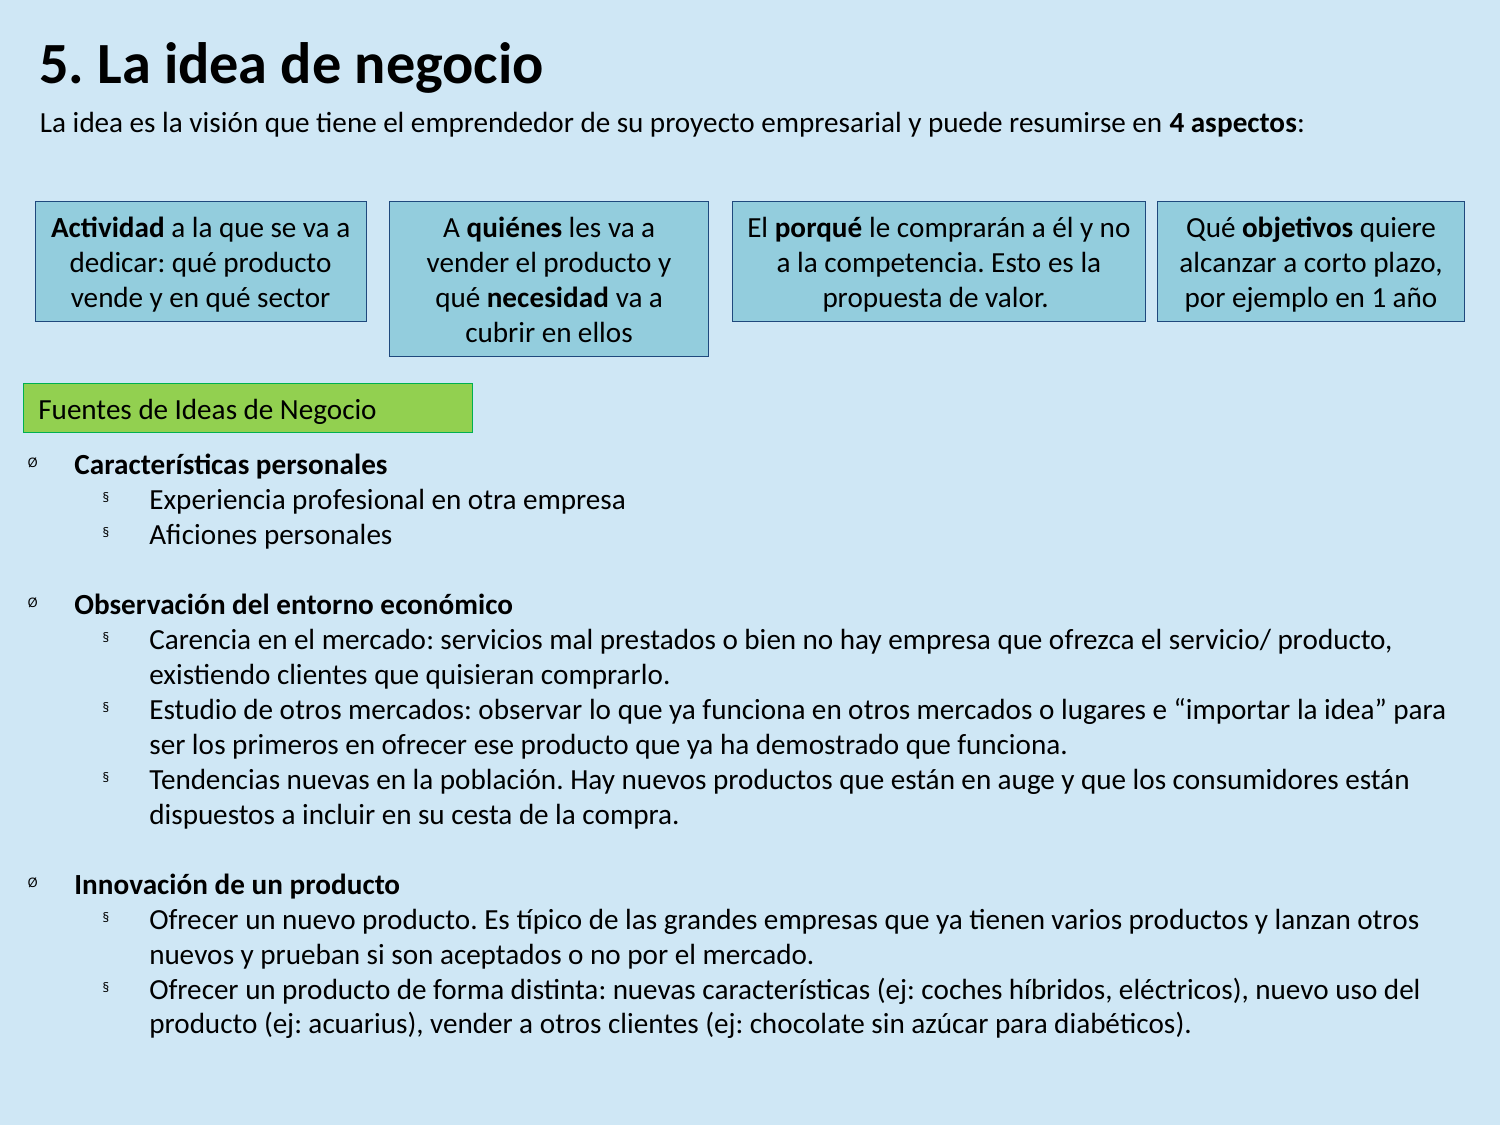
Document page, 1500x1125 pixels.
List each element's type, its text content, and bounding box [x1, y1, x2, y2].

text_box Características personales Experiencia profesional en otra empresa Aficiones personales Observación del entorno económico Carencia en el mercado: servicios mal prestados o bien no hay empresa que ofrezca el servicio/ producto, existiendo clientes que quisieran comprarlo. Estudio de otros mercados: observar lo que ya funciona en otros mercados o lugares e “importar la idea” para ser los primeros en ofrecer ese producto que ya ha demostrado que funciona. Tendencias nuevas en la población. Hay nuevos productos que están en auge y que los consumidores están dispuestos a incluir en su cesta de la compra. Innovación de un producto Ofrecer un nuevo producto. Es típico de las grandes empresas que ya tienen varios productos y lanzan otros nuevos y prueban si son aceptados o no por el mercado. Ofrecer un producto de forma distinta: nuevas características (ej: coches híbridos, eléctricos), nuevo uso del producto (ej: acuarius), vender a otros clientes (ej: chocolate sin azúcar para diabéticos). [12, 438, 1465, 1048]
text_box Qué objetivos quiere alcanzar a corto plazo, por ejemplo en 1 año [1157, 201, 1465, 322]
text_box El porqué le comprarán a él y no a la competencia. Esto es la propuesta de valor. [732, 201, 1146, 322]
text_box Fuentes de Ideas de Negocio [23, 383, 473, 433]
text_box La idea es la visión que tiene el emprendedor de su proyecto empresarial y puede resumirse en 4 aspectos: [25, 108, 1362, 147]
text_box A quiénes les va a vender el producto y qué necesidad va a cubrir en ellos [389, 201, 709, 357]
text_box Actividad a la que se va a dedicar: qué producto vende y en qué sector [35, 201, 367, 322]
text_box 5. La idea de negocio [24, 12, 1375, 108]
